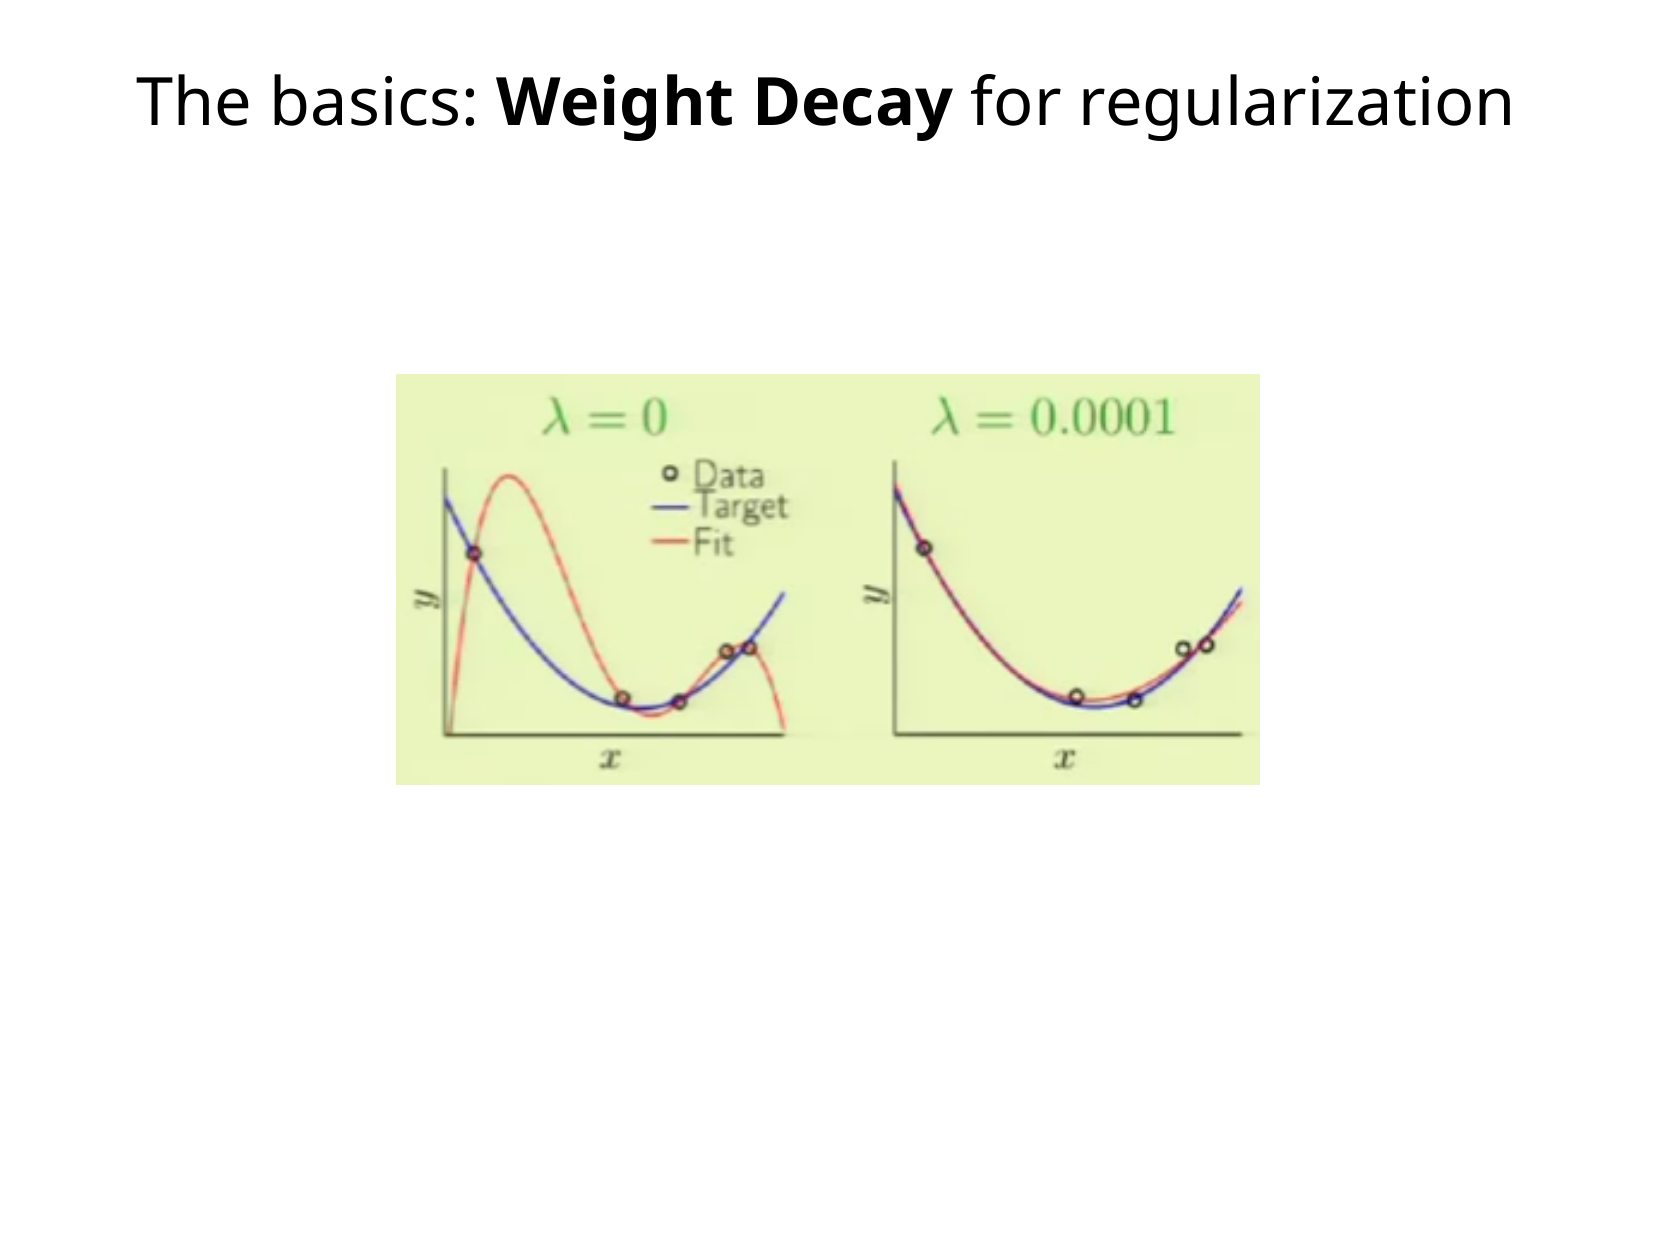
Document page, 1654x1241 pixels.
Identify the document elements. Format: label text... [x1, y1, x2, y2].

picture [396, 374, 1260, 785]
title The basics: Weight Decay for regularization [82, 49, 1571, 151]
